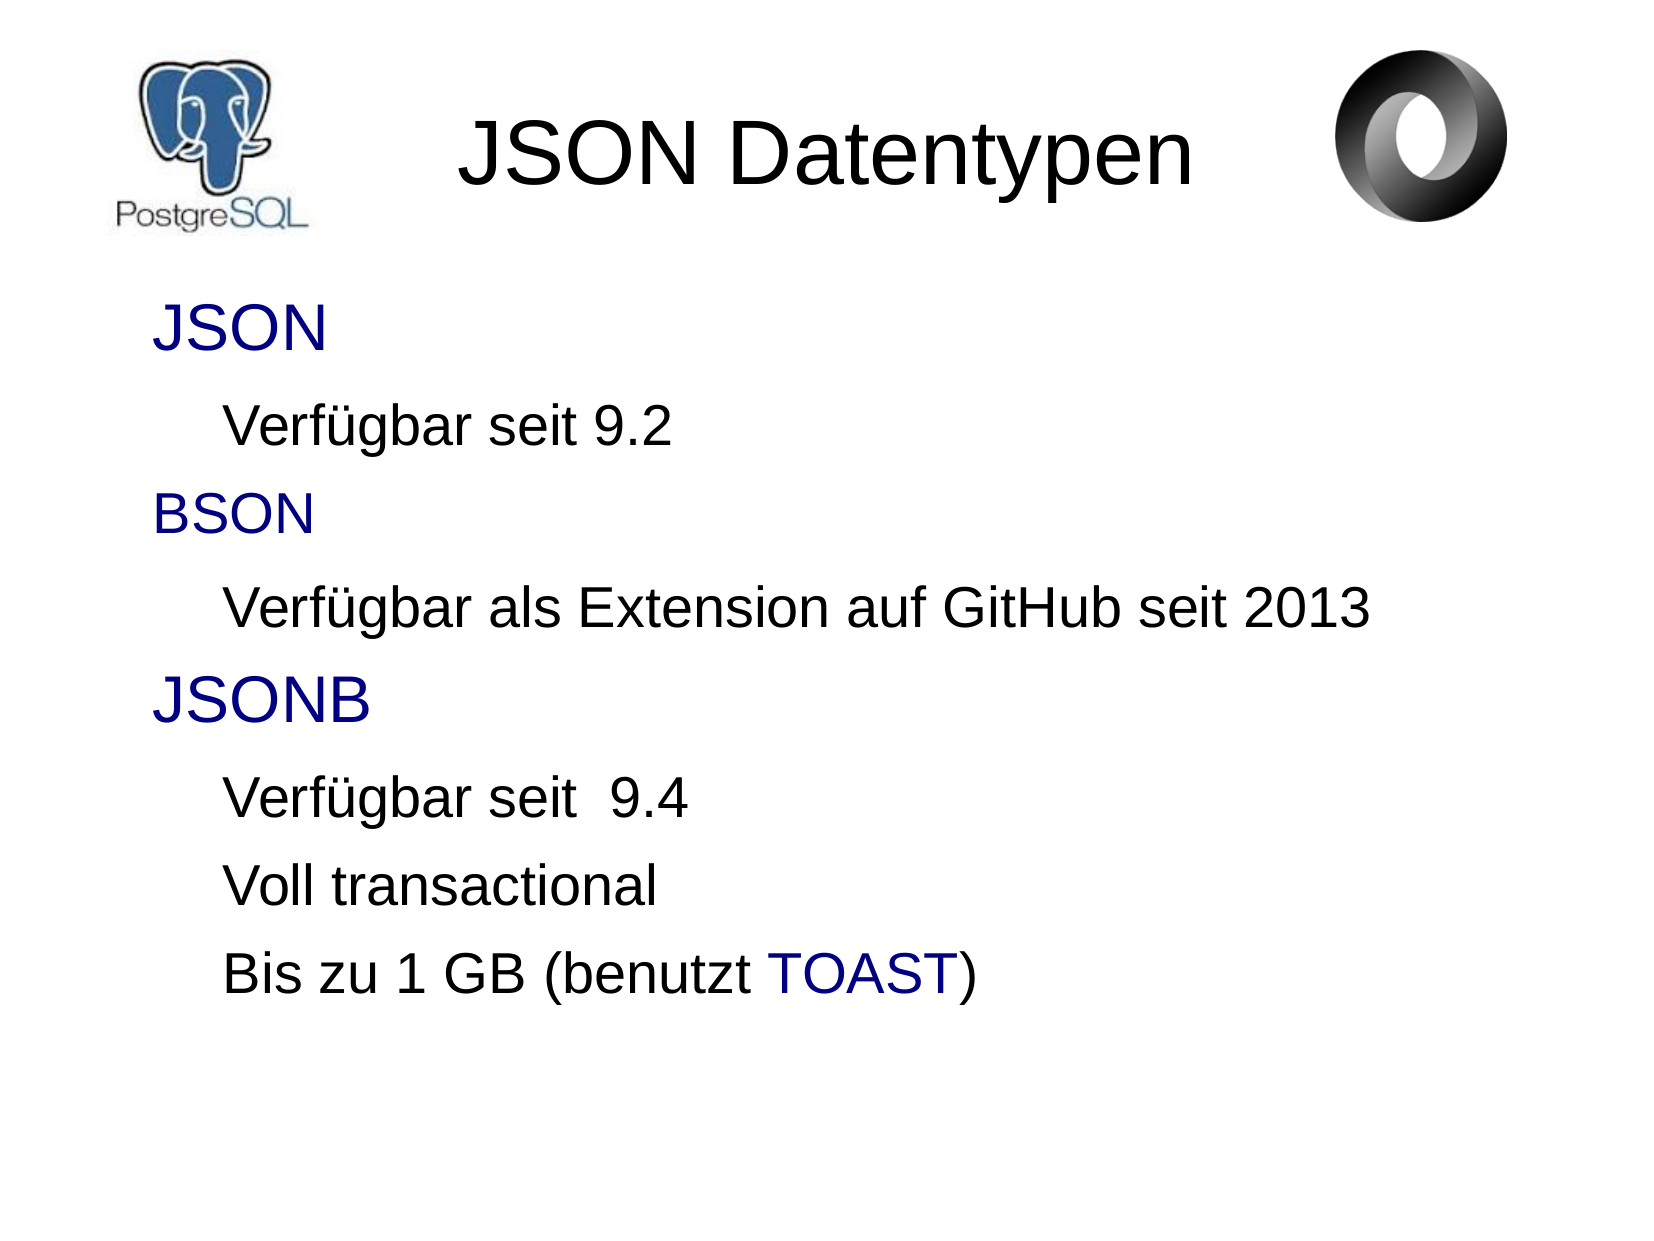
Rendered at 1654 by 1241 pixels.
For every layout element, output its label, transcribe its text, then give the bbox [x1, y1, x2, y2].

picture [1335, 50, 1507, 222]
list JSON Verfügbar seit 9.2 BSON Verfügbar als Extension auf GitHub seit 2013 JSONB Verfügbar seit 9.4 Voll transactional Bis zu 1 GB (benutzt TOAST) [82, 290, 1538, 1010]
title JSON Datentypen [82, 49, 1571, 257]
picture [58, 50, 356, 236]
